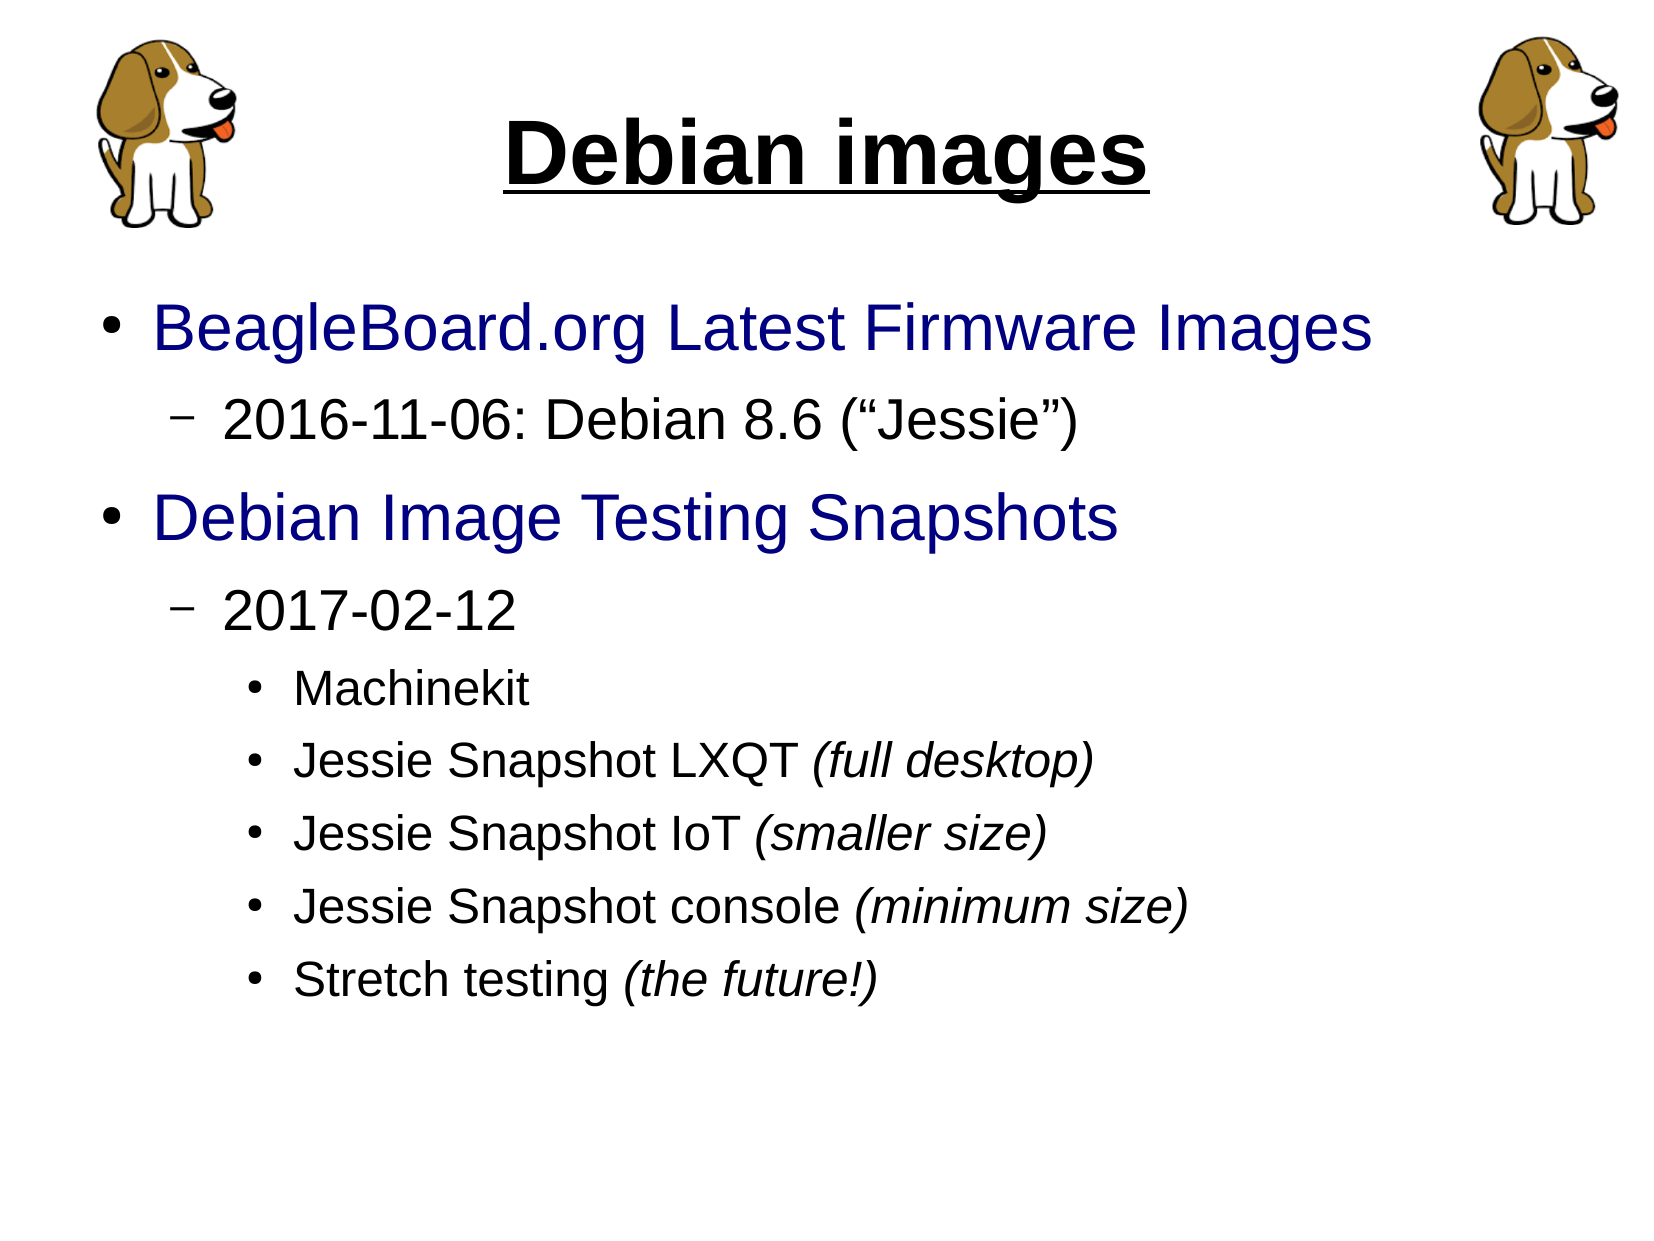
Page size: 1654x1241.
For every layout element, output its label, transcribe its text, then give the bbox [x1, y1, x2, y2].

title Debian images [82, 49, 1571, 257]
list BeagleBoard.org Latest Firmware Images 2016-11-06: Debian 8.6 (“Jessie”) Debian Image Testing Snapshots 2017-02-12 Machinekit Jessie Snapshot LXQT (full desktop) Jessie Snapshot IoT (smaller size) Jessie Snapshot console (minimum size) Stretch testing (the future!) [82, 290, 1571, 1010]
picture [82, 39, 239, 228]
picture [1464, 36, 1621, 226]
